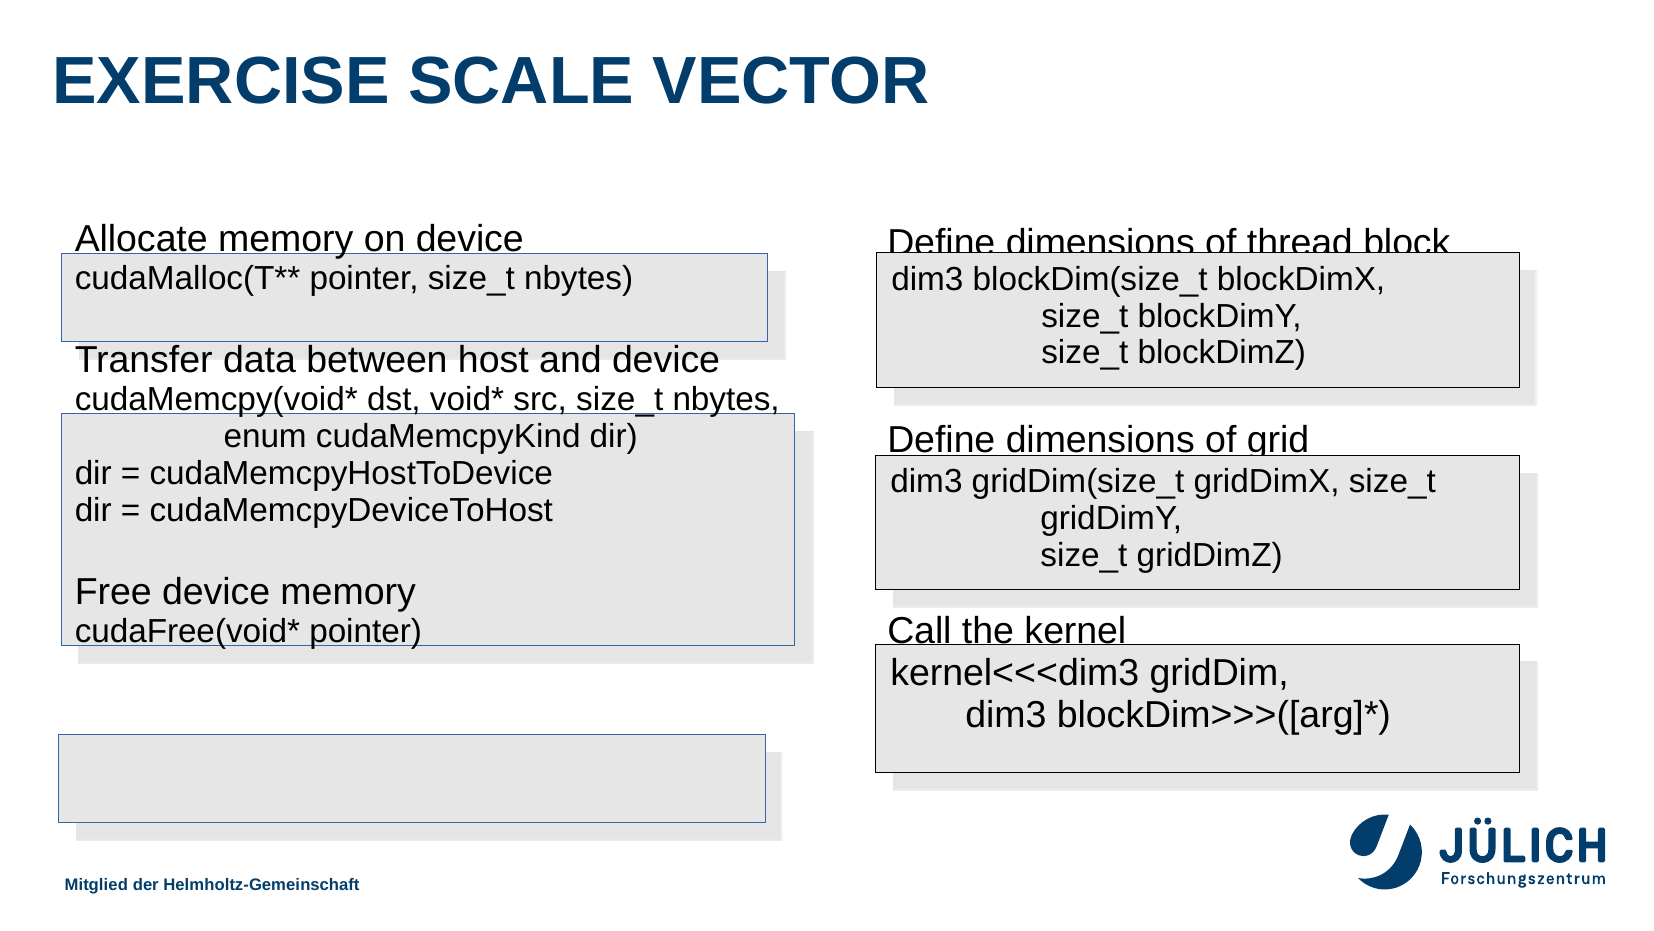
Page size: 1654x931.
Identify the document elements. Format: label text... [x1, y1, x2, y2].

title Exercise Scale Vector [52, 43, 1606, 194]
text_box dim3 blockDim(size_t blockDimX, size_t blockDimY, size_t blockDimZ) [876, 252, 1520, 388]
list Define dimensions of thread block Define dimensions of grid Call the kernel [816, 215, 1637, 889]
text_box dim3 gridDim(size_t gridDimX, size_t gridDimY, size_t gridDimZ) [875, 455, 1520, 590]
text_box kernel<<<dim3 gridDim, dim3 blockDim>>>([arg]*) [875, 644, 1520, 773]
text_box Allocate memory on device cudaMalloc(T** pointer, size_t nbytes) Transfer data between host and device cudaMemcpy(void* dst, void* src, size_t nbytes, enum cudaMemcpyKind dir) dir = cudaMemcpyHostToDevice dir = cudaMemcpyDeviceToHost Free device memory cudaFree(void* pointer) [60, 210, 806, 861]
